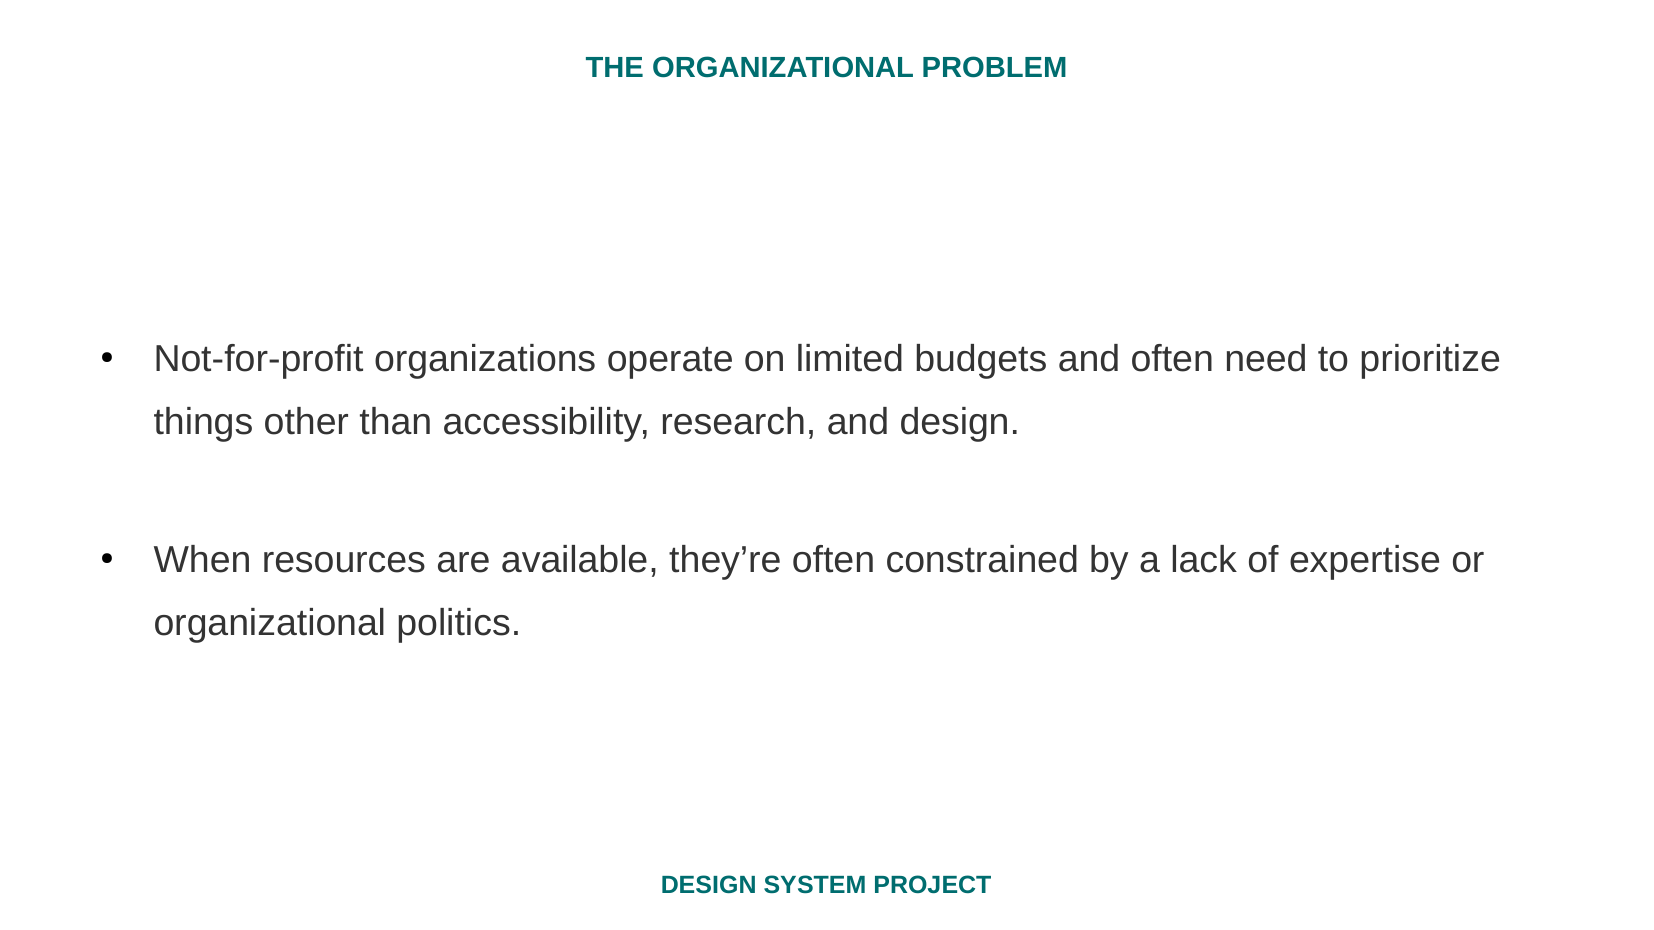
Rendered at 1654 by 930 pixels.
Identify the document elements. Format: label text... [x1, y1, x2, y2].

title THE ORGANIZATIONAL PROBLEM [0, 0, 1653, 135]
list Not-for-profit organizations operate on limited budgets and often need to prioritize things other than accessibility, research, and design. When resources are available, they’re often constrained by a lack of expertise or organizational politics. [82, 134, 1571, 826]
title DESIGN SYSTEM PROJECT [0, 840, 1653, 930]
